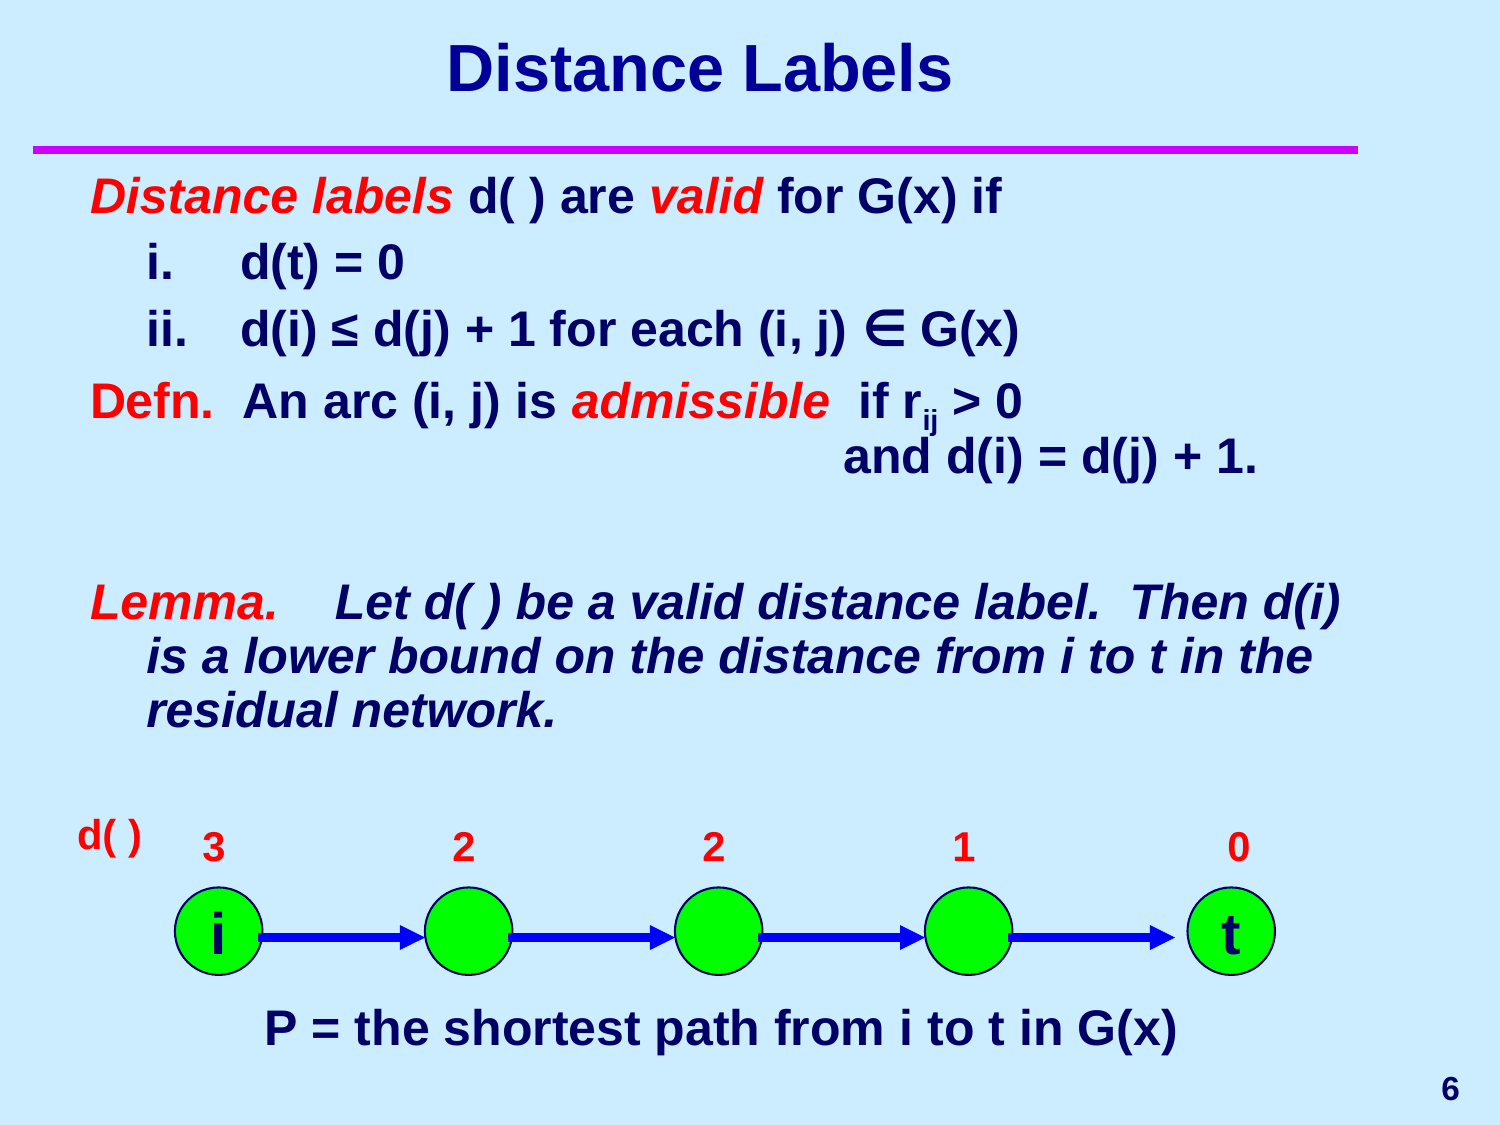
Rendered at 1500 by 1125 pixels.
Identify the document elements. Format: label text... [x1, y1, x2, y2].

text_box d( ) [62, 800, 163, 866]
text_box P = the shortest path from i to t in G(x) [249, 987, 1226, 1063]
text_box [424, 887, 513, 975]
text_box 2 [437, 812, 501, 878]
text_box <number> [1187, 1050, 1476, 1125]
text_box t [1187, 887, 1276, 975]
text_box i [174, 887, 263, 975]
text_box 2 [687, 812, 751, 878]
text_box 3 [187, 812, 250, 878]
title Distance Labels [62, 24, 1338, 113]
text_box [674, 887, 763, 975]
text_box 1 [937, 812, 1001, 878]
list Distance labels d( ) are valid for G(x) if i. d(t) = 0 ii. d(i) ≤ d(j) + 1 for each (i, j) ∈ G(x) Defn. An arc (i, j) is admissible if rij > 0 and d(i) = d(j) + 1. Lemma. Let d( ) be a valid distance label. Then d(i) is a lower bound on the distance from i to t in the residual network. [74, 162, 1375, 788]
text_box [924, 887, 1013, 975]
text_box 0 [1212, 812, 1276, 878]
